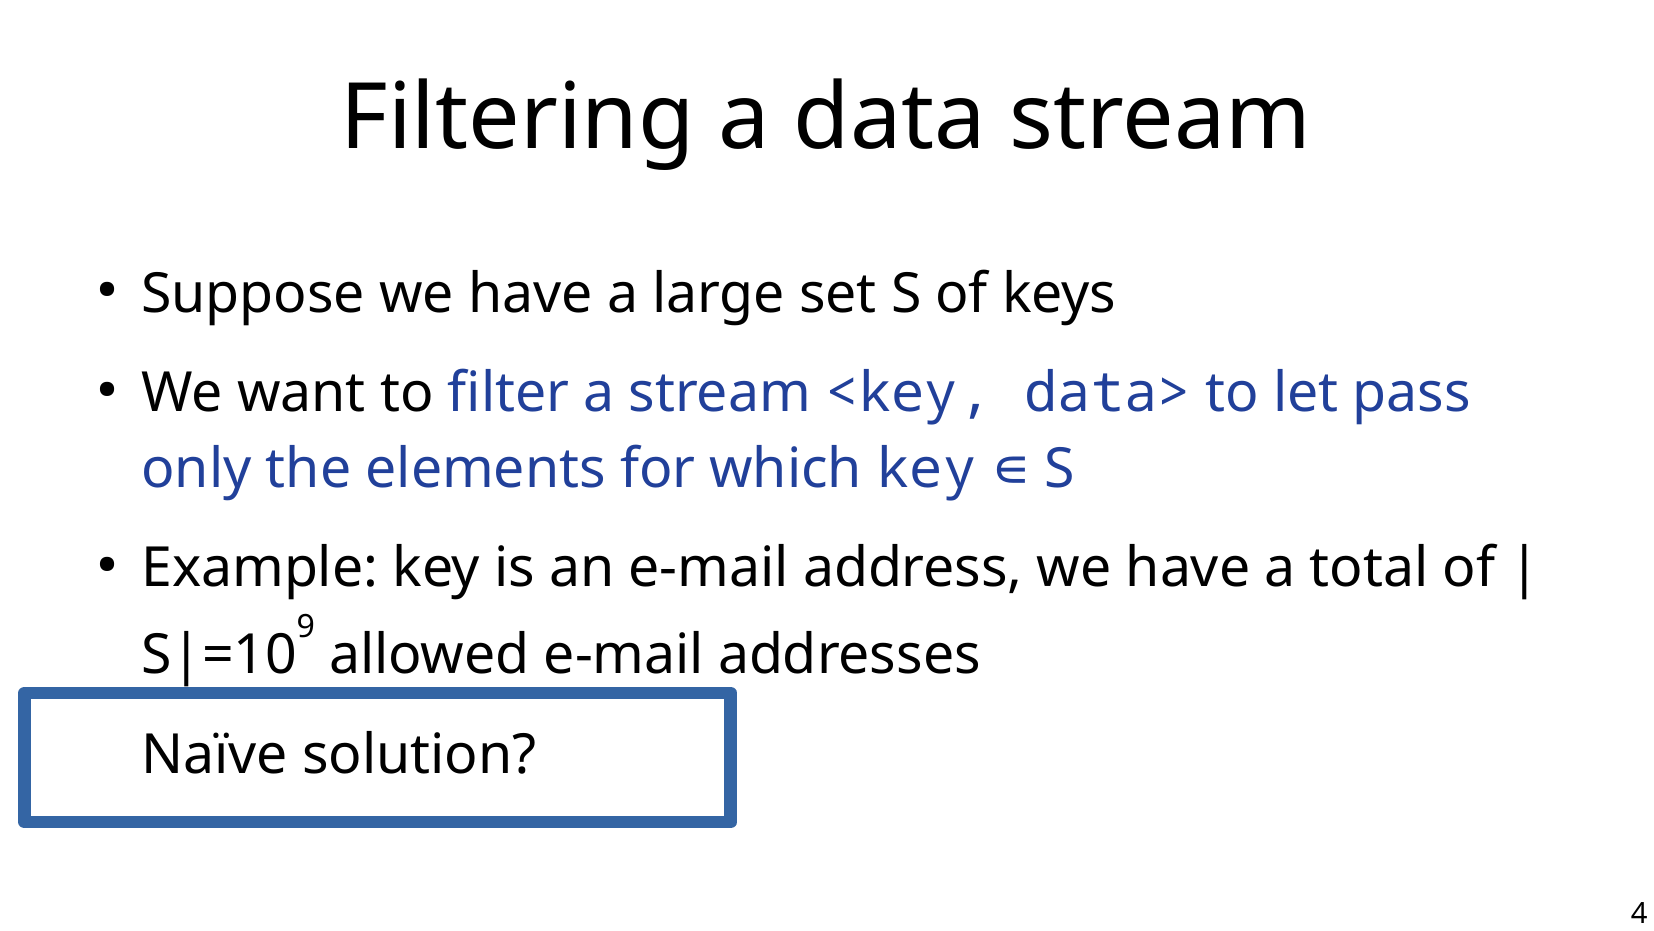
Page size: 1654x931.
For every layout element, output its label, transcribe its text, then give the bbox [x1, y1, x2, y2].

title Filtering a data stream [82, 1, 1571, 226]
list Suppose we have a large set S of keys We want to filter a stream <key, data> to let pass only the elements for which key ∊ S Example: key is an e-mail address, we have a total of |S|=109 allowed e-mail addresses Naïve solution? [82, 253, 1571, 793]
list Suppose we have a large set S of keys We want to filter a stream <key, data> to let pass only the elements for which key ∊ S Example: key is an e-mail address, we have a total of |S|=109 allowed e-mail addresses Naïve solution? [82, 699, 724, 793]
